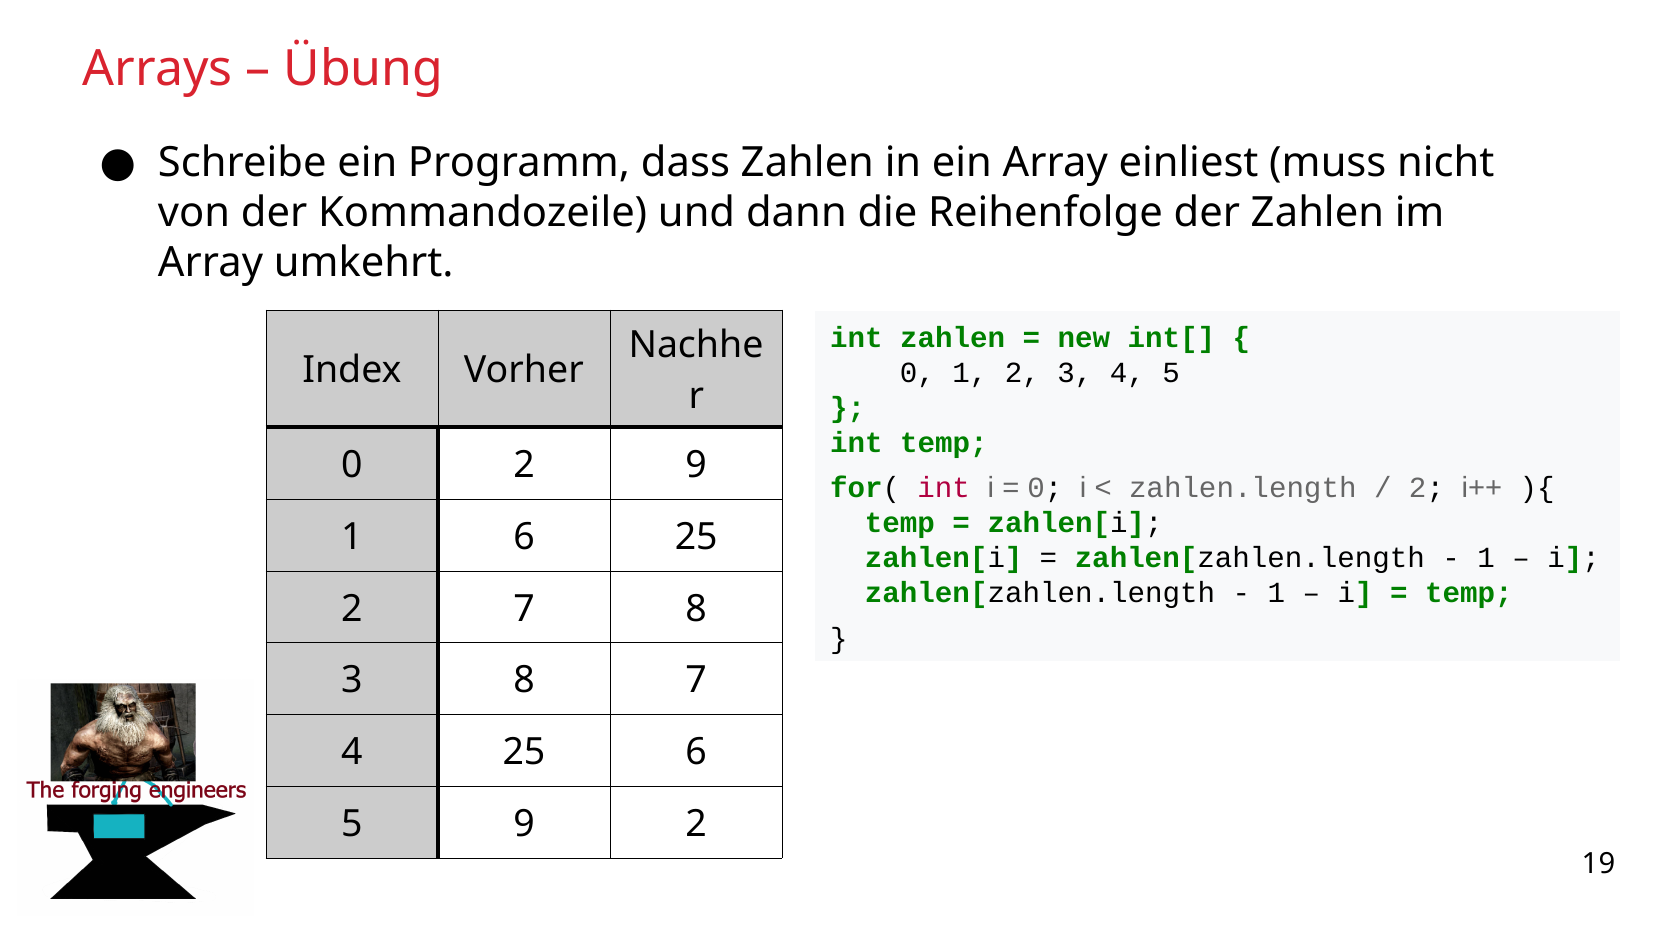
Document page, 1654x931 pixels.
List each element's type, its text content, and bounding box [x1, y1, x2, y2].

table_cell 8 [611, 572, 782, 642]
title Arrays – Übung [82, 37, 1571, 95]
table_cell 1 [267, 500, 436, 571]
table_cell 6 [611, 715, 782, 786]
table_cell 7 [611, 643, 782, 714]
table_cell 6 [440, 500, 610, 571]
table_header Nachher [611, 311, 782, 425]
table_cell 9 [611, 429, 782, 499]
table_header Vorher [439, 311, 610, 425]
table_cell 2 [267, 572, 436, 642]
table_header Index [267, 311, 438, 425]
text_box int zahlen = new int[] { 0, 1, 2, 3, 4, 5 }; int temp; for( int i = 0; i < zahlen.length / 2; i++ ){ temp = zahlen[i]; zahlen[i] = zahlen[zahlen.length - 1 – i]; zahlen[zahlen.length - 1 – i] = temp; } [815, 311, 1620, 661]
table_cell 8 [440, 643, 610, 714]
text_box Schreibe ein Programm, dass Zahlen in ein Array einliest (muss nicht von der Kommandozeile) und dann die Reihenfolge der Zahlen im Array umkehrt. [82, 135, 1560, 249]
table_cell 25 [611, 500, 782, 571]
table_cell 3 [267, 643, 436, 714]
table_cell 2 [440, 429, 610, 499]
table_cell 25 [440, 715, 610, 786]
table_cell 0 [267, 429, 436, 499]
table_cell 9 [440, 787, 610, 858]
table_cell 7 [440, 572, 610, 642]
table_cell 5 [267, 787, 436, 858]
table_cell 4 [267, 715, 436, 786]
picture [17, 679, 254, 916]
table_cell 2 [611, 787, 782, 858]
